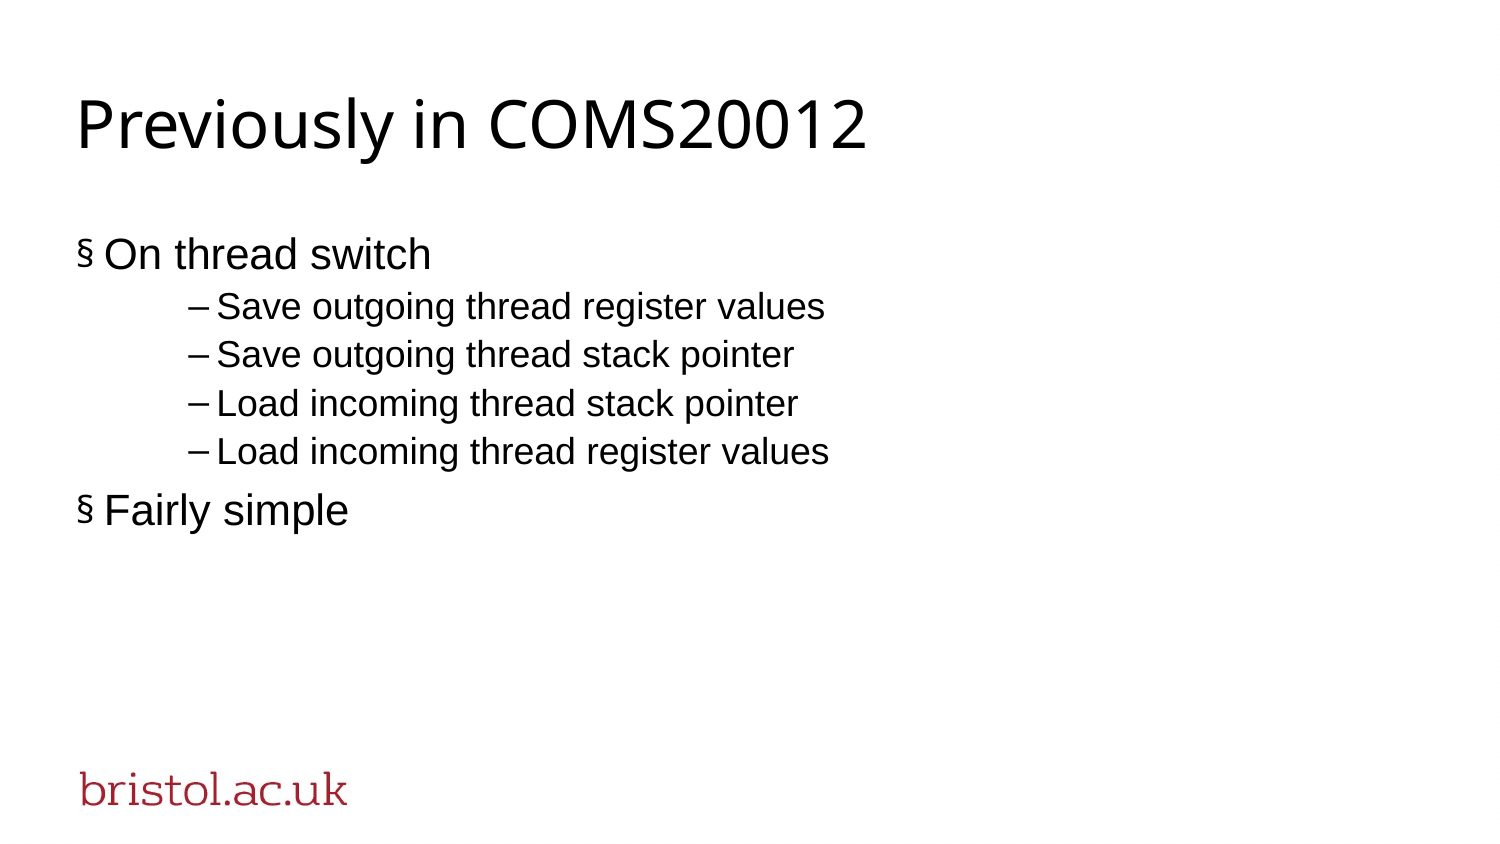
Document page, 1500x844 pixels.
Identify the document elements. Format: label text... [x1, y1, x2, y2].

list On thread switch Save outgoing thread register values Save outgoing thread stack pointer Load incoming thread stack pointer Load incoming thread register values Fairly simple [60, 224, 1440, 699]
title Previously in COMS20012 [60, 44, 1440, 209]
